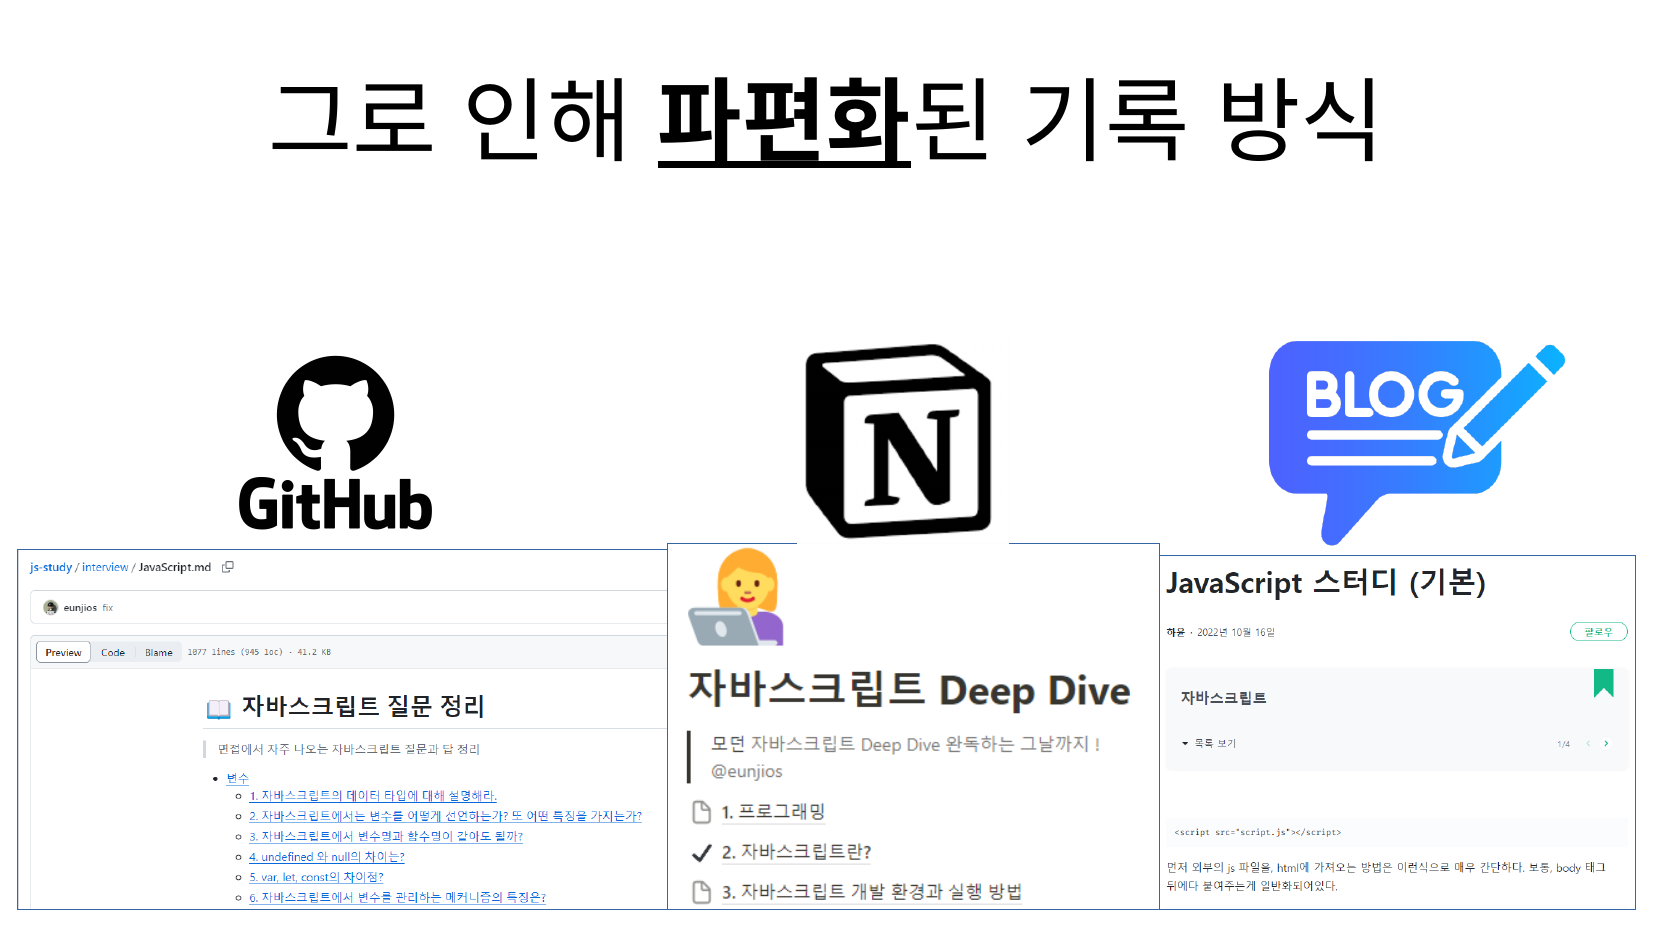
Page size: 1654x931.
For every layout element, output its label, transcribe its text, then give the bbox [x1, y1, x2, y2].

title 그로 인해 파편화된 기록 방식 [82, 37, 1571, 193]
picture [177, 353, 494, 532]
picture [17, 295, 1636, 910]
